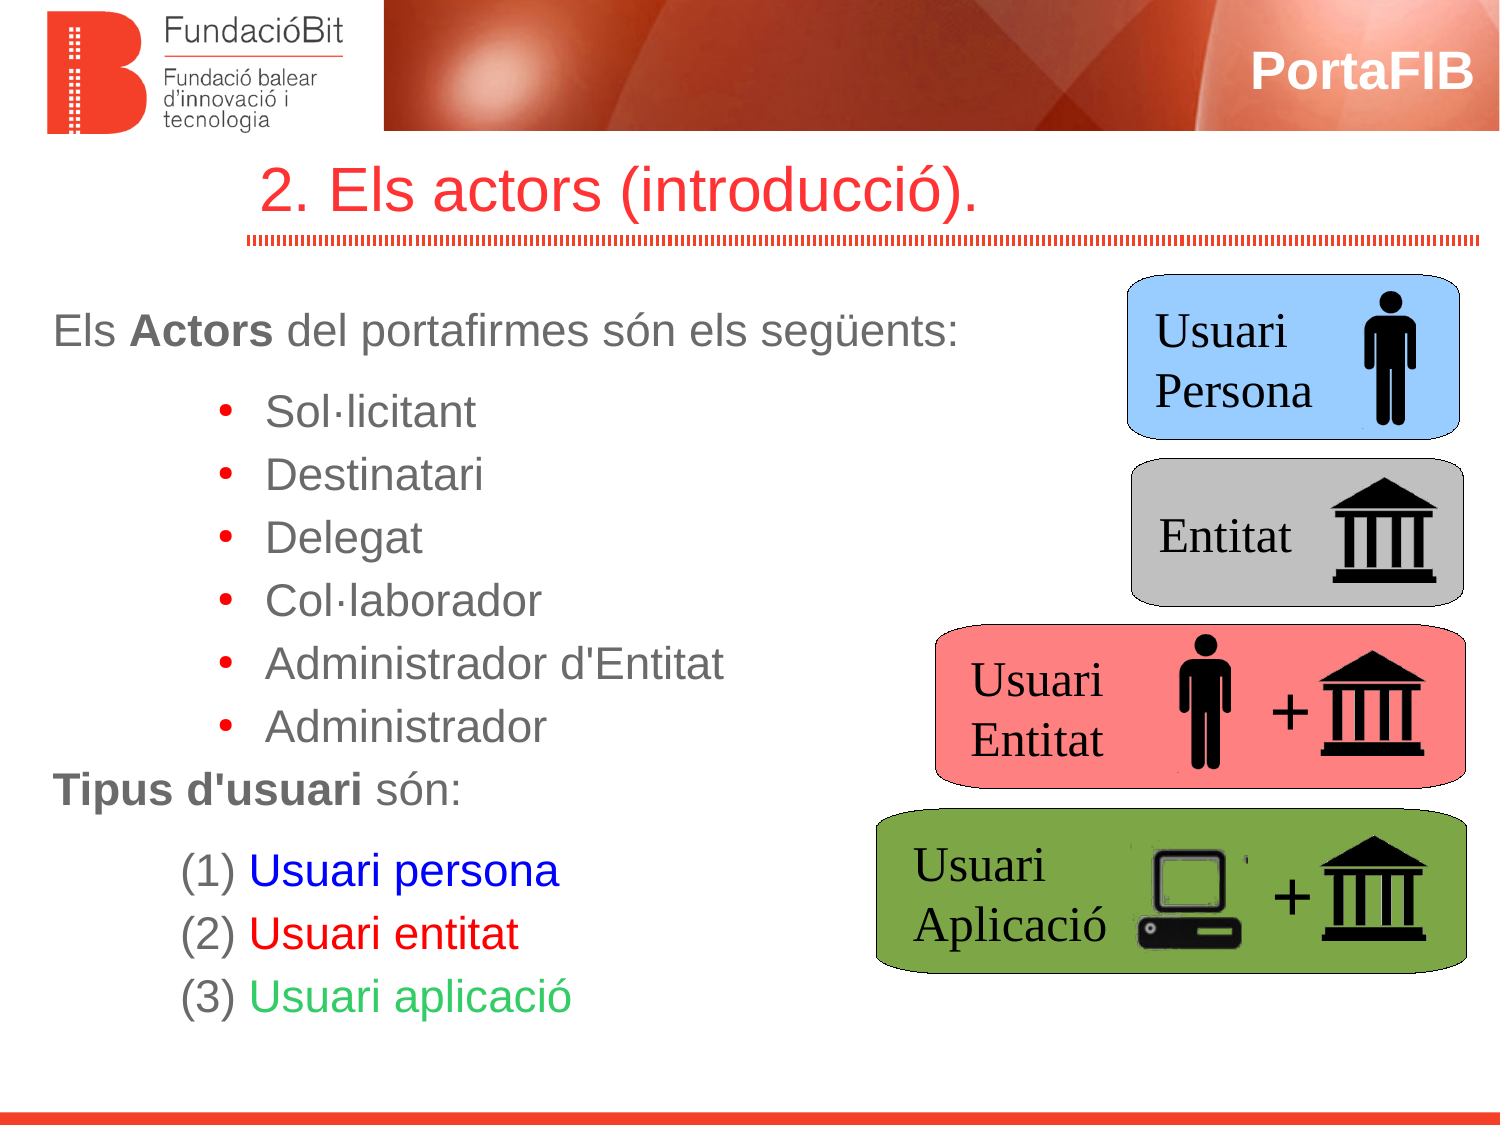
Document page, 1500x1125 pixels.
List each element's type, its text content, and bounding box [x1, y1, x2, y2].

picture [1330, 477, 1438, 583]
text_box Usuari Aplicació [876, 808, 1467, 974]
picture [383, 0, 1500, 131]
picture [1318, 650, 1426, 756]
title PortaFIB [324, 19, 1477, 123]
picture [1130, 840, 1248, 954]
text_box Entitat [1131, 458, 1464, 607]
list 2. Els actors (introducció). Els Actors del portafirmes són els següents: Sol·licitant Destinatari Delegat Col·laborador Administrador d'Entitat Administrador Tipus d'usuari són: (1) Usuari persona (2) Usuari entitat (3) Usuari aplicació [52, 155, 1403, 1066]
text_box Usuari Entitat [935, 624, 1466, 789]
text_box Usuari Persona [1127, 274, 1460, 440]
picture [1362, 290, 1416, 429]
picture [1319, 835, 1428, 941]
picture [1177, 633, 1231, 773]
picture [47, 11, 343, 134]
